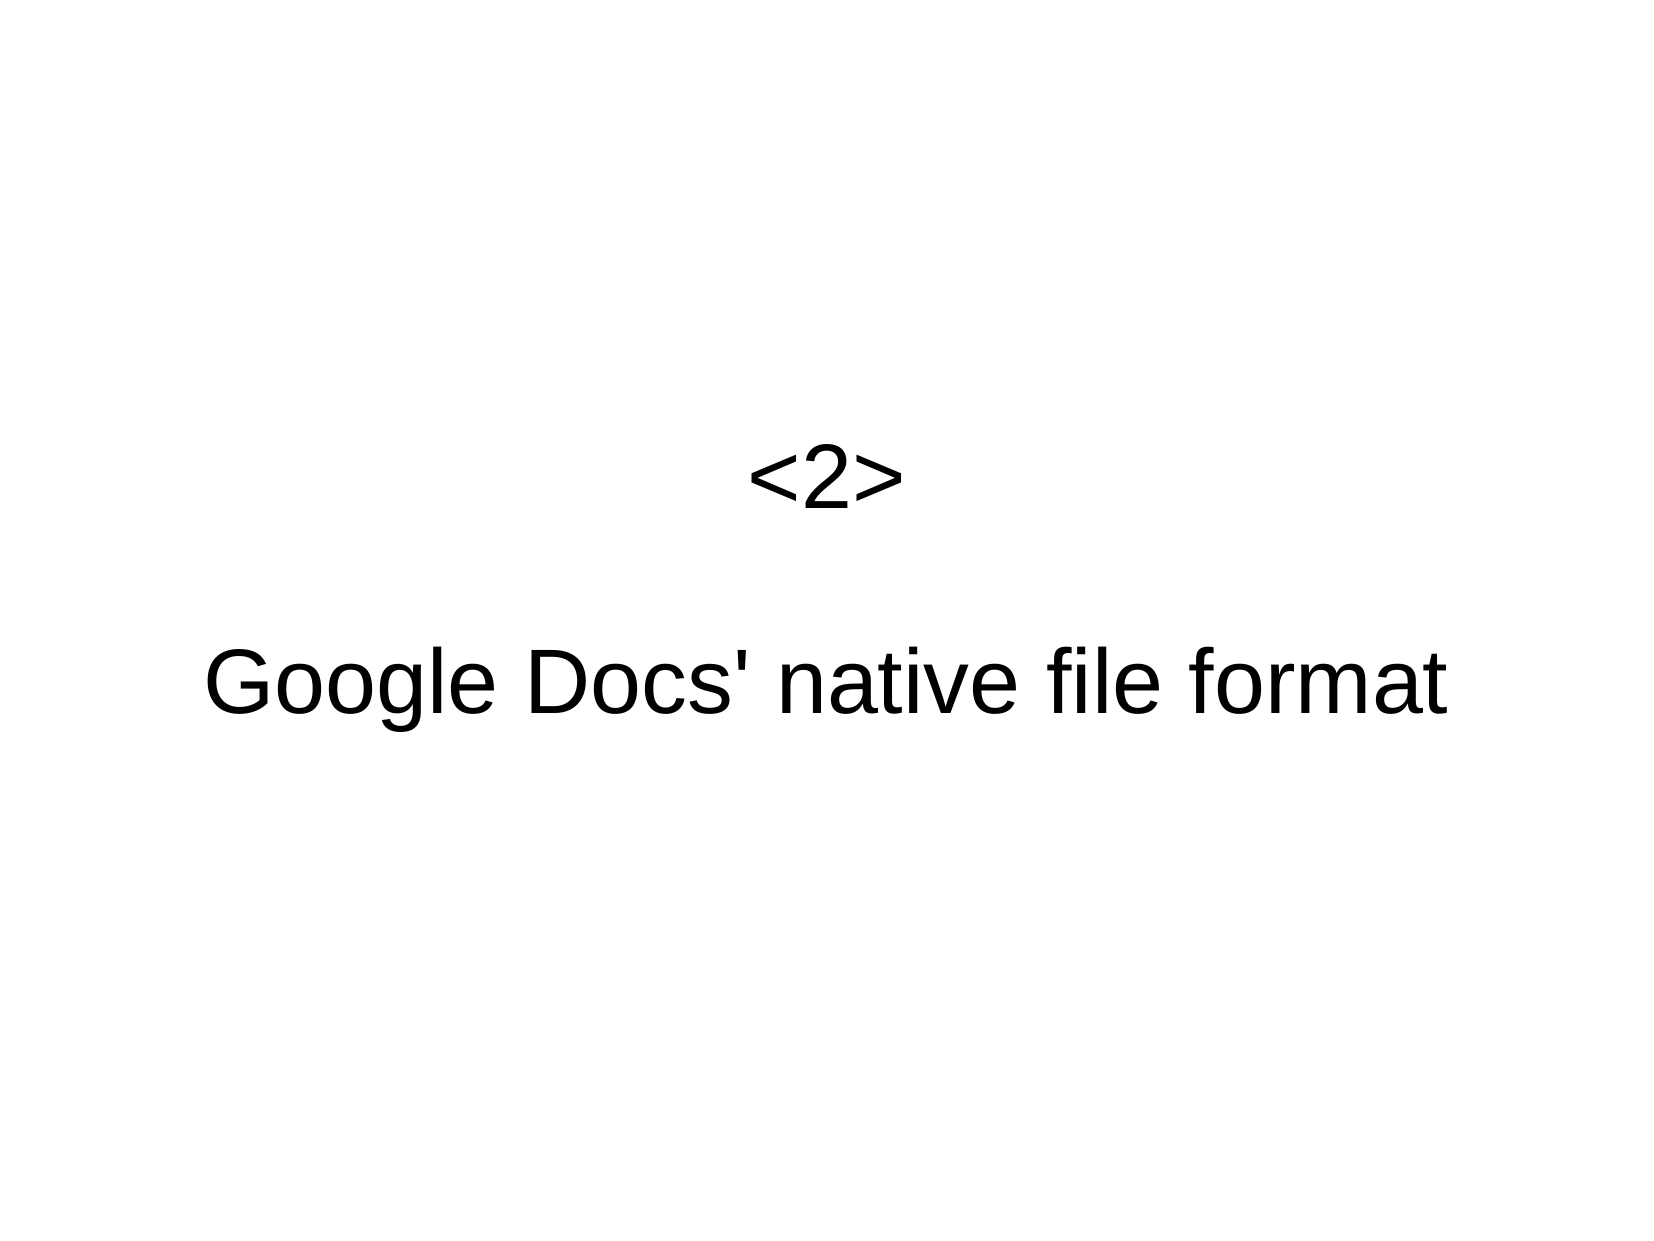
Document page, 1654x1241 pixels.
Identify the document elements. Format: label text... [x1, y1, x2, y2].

title <2> Google Docs' native file format [82, 49, 1571, 1111]
